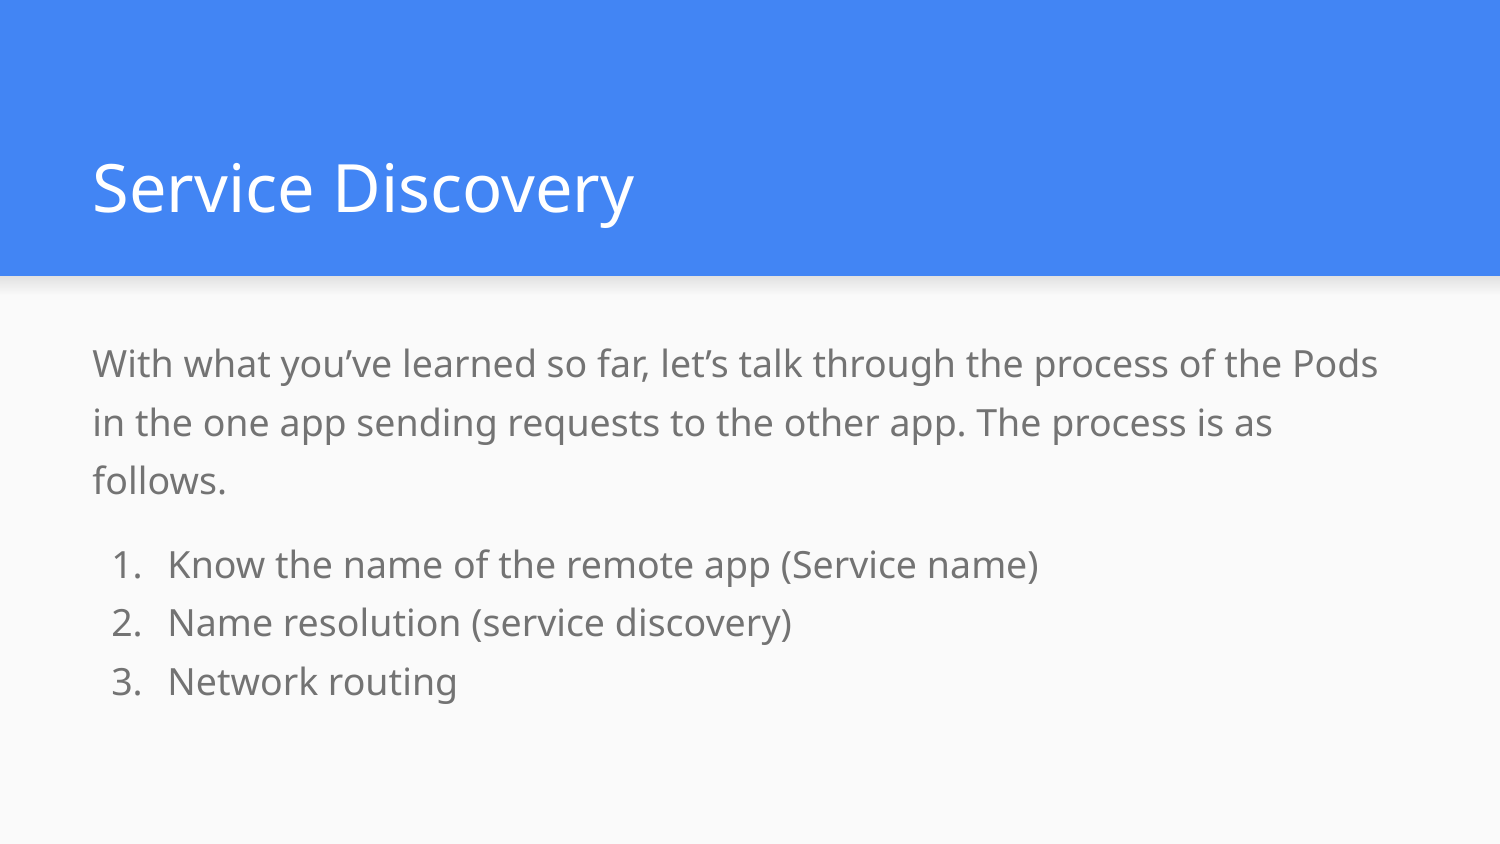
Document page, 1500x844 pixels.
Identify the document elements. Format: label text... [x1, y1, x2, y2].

title Service Discovery [77, 121, 1427, 248]
list With what you’ve learned so far, let’s talk through the process of the Pods in the one app sending requests to the other app. The process is as follows. Know the name of the remote app (Service name) Name resolution (service discovery) Network routing [77, 314, 1427, 760]
